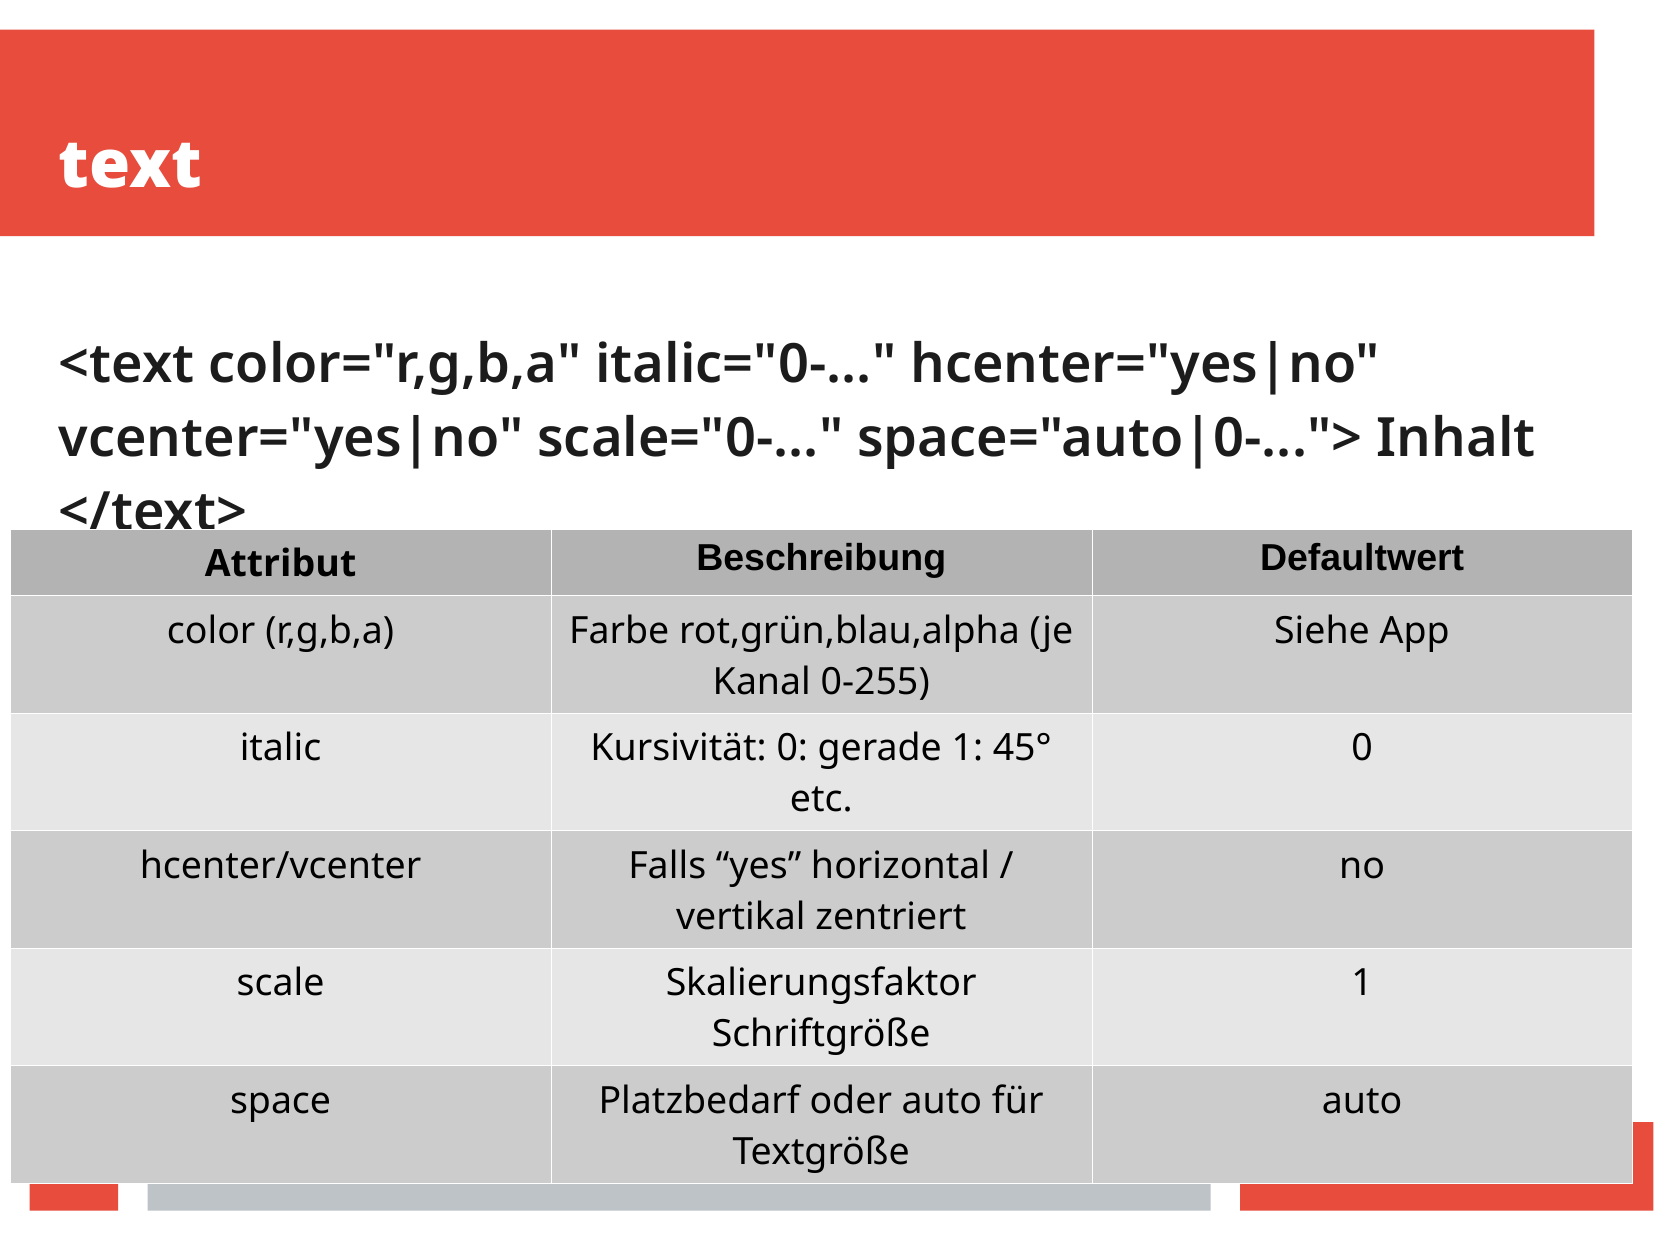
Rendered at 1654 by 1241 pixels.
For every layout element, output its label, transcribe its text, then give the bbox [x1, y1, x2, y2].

table_cell space [11, 1066, 551, 1183]
list <text color="r,g,b,a" italic="0-..." hcenter="yes|no" vcenter="yes|no" scale="0-..." space="auto|0-..."> Inhalt </text> [59, 324, 1565, 529]
table_cell Skalierungsfaktor Schriftgröße [552, 949, 1092, 1065]
table_cell Farbe rot,grün,blau,alpha (je Kanal 0-255) [552, 596, 1092, 713]
table_cell 0 [1093, 714, 1632, 830]
table_header Attribut [11, 530, 551, 595]
table_cell auto [1093, 1066, 1632, 1183]
table_cell italic [11, 714, 551, 830]
table_header Beschreibung [552, 530, 1092, 595]
table_cell Kursivität: 0: gerade 1: 45° etc. [552, 714, 1092, 830]
table_header Defaultwert [1093, 530, 1632, 595]
table_cell no [1093, 831, 1632, 948]
table_cell 1 [1093, 949, 1632, 1065]
table_cell color (r,g,b,a) [11, 596, 551, 713]
table_cell hcenter/vcenter [11, 831, 551, 948]
title text [59, 59, 1595, 207]
table_cell scale [11, 949, 551, 1065]
table_cell Falls “yes” horizontal / vertikal zentriert [552, 831, 1092, 948]
table_cell Siehe App [1093, 596, 1632, 713]
table_cell Platzbedarf oder auto für Textgröße [552, 1066, 1092, 1183]
